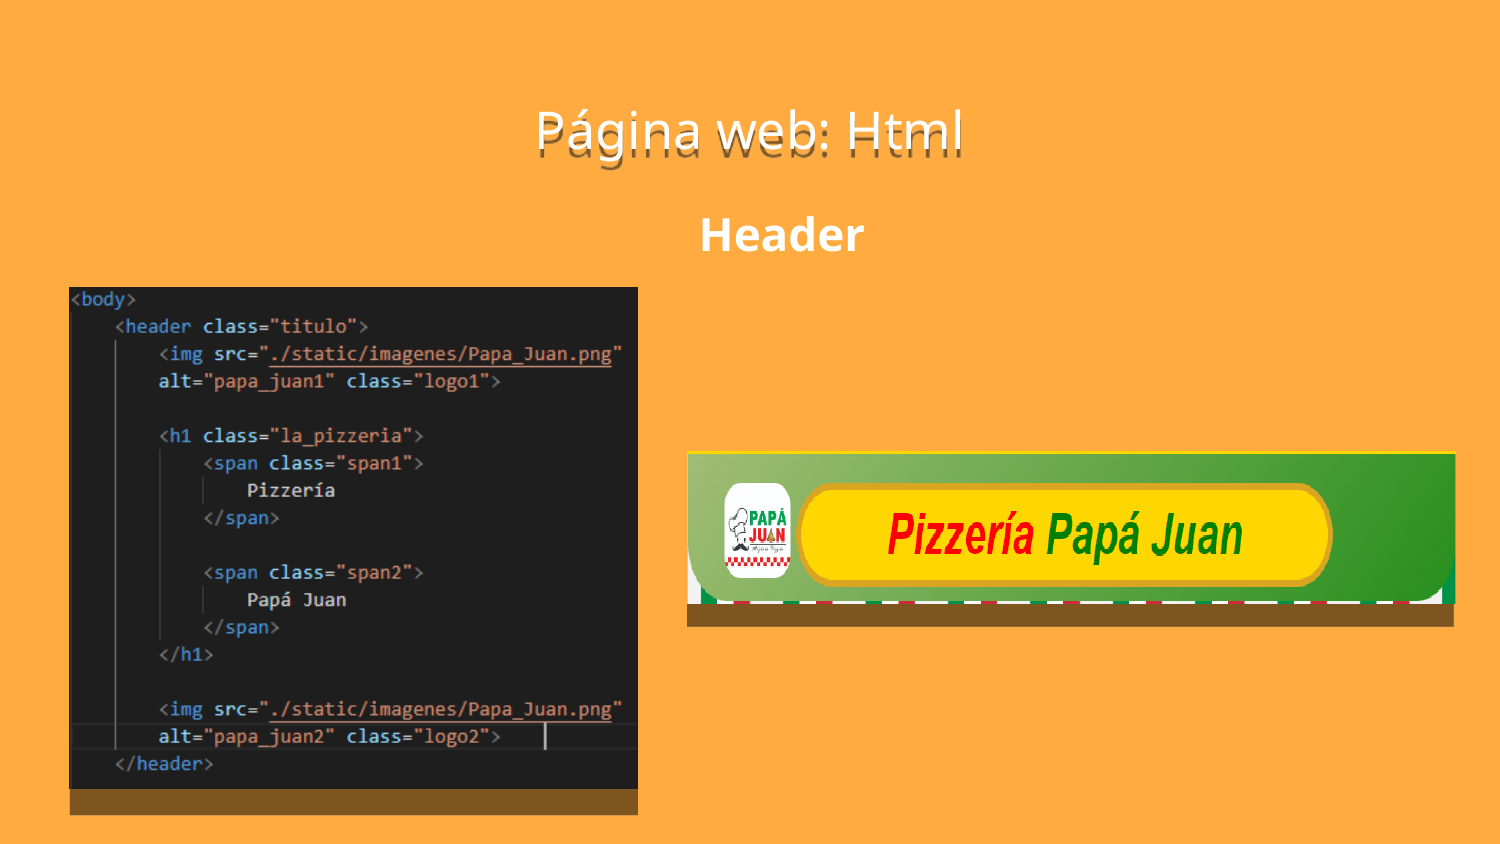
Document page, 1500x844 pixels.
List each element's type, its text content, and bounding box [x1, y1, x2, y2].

title Página web: Html [51, 72, 1449, 167]
picture [51, 287, 638, 789]
picture [687, 451, 1456, 604]
text_box Header [655, 190, 908, 276]
